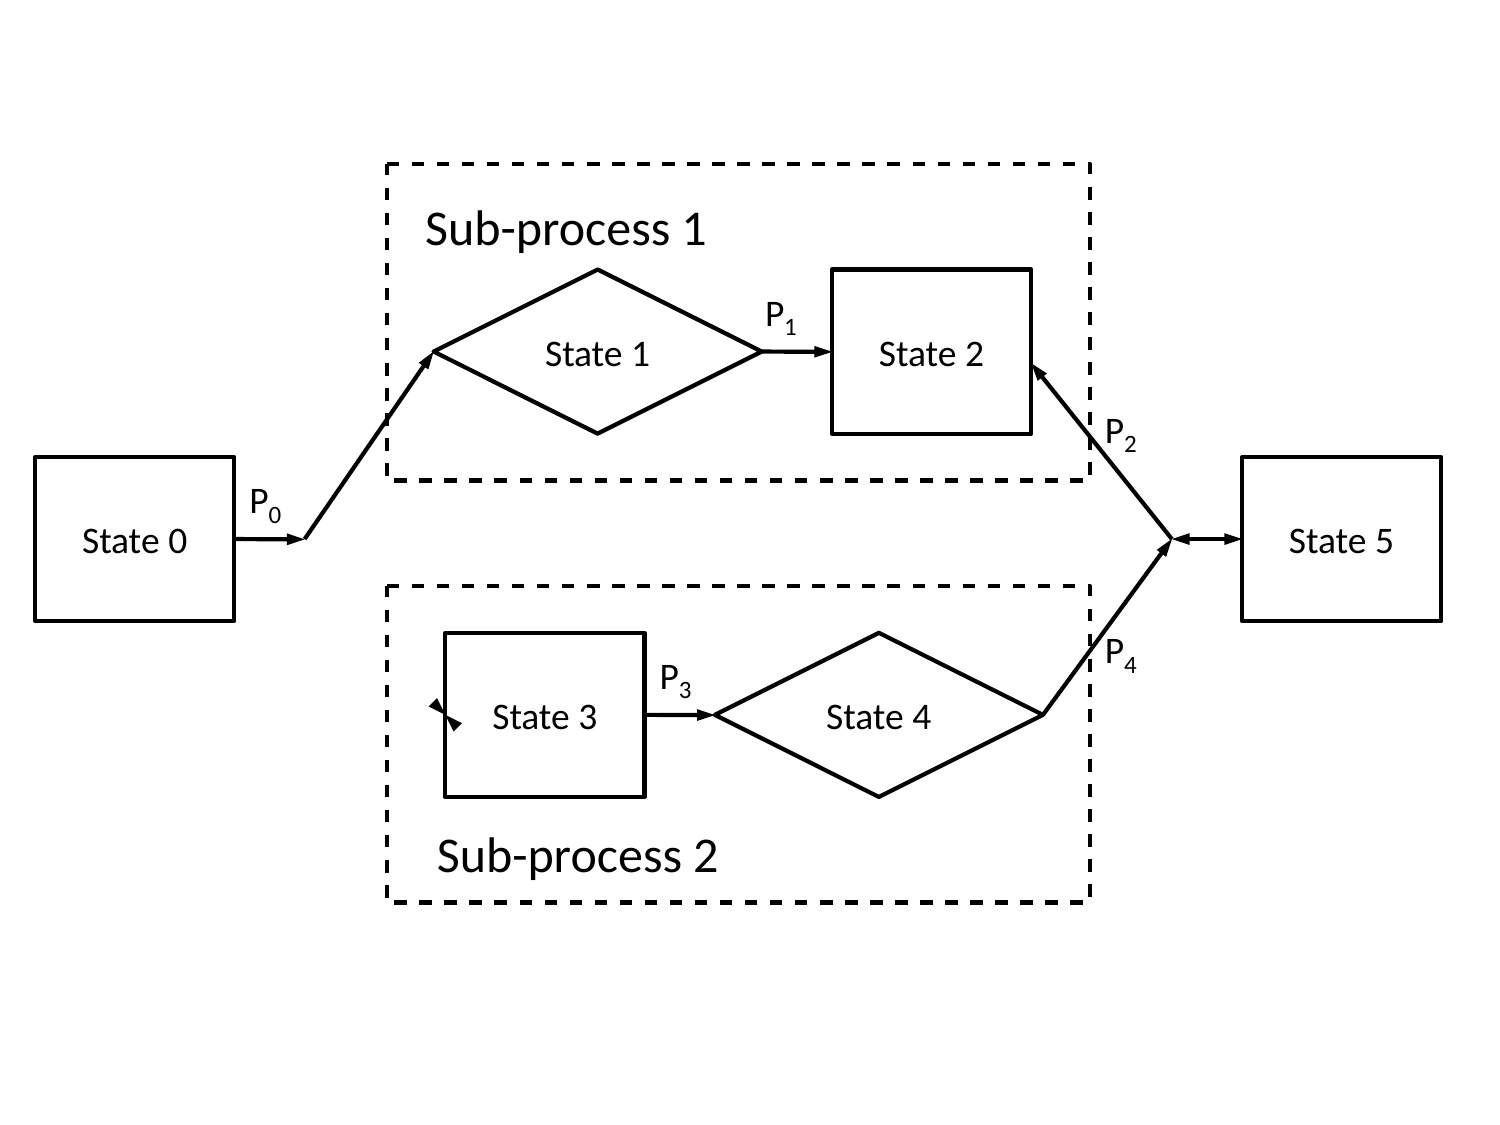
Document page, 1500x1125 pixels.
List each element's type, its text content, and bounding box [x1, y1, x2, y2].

text_box State 1 [434, 269, 761, 434]
text_box P2 [1089, 398, 1153, 460]
text_box State 5 [1242, 457, 1441, 621]
text_box State 2 [832, 270, 1031, 434]
text_box Sub-process 1 [410, 187, 926, 264]
text_box P1 [750, 281, 813, 342]
text_box [387, 164, 1090, 430]
text_box State 4 [715, 632, 1043, 797]
text_box State 0 [35, 457, 234, 621]
text_box P4 [1089, 619, 1153, 680]
text_box [387, 586, 1090, 902]
text_box Sub-process 2 [421, 814, 938, 891]
text_box P3 [644, 644, 708, 706]
text_box [387, 353, 1090, 481]
text_box P0 [234, 468, 298, 530]
text_box State 3 [445, 633, 645, 797]
